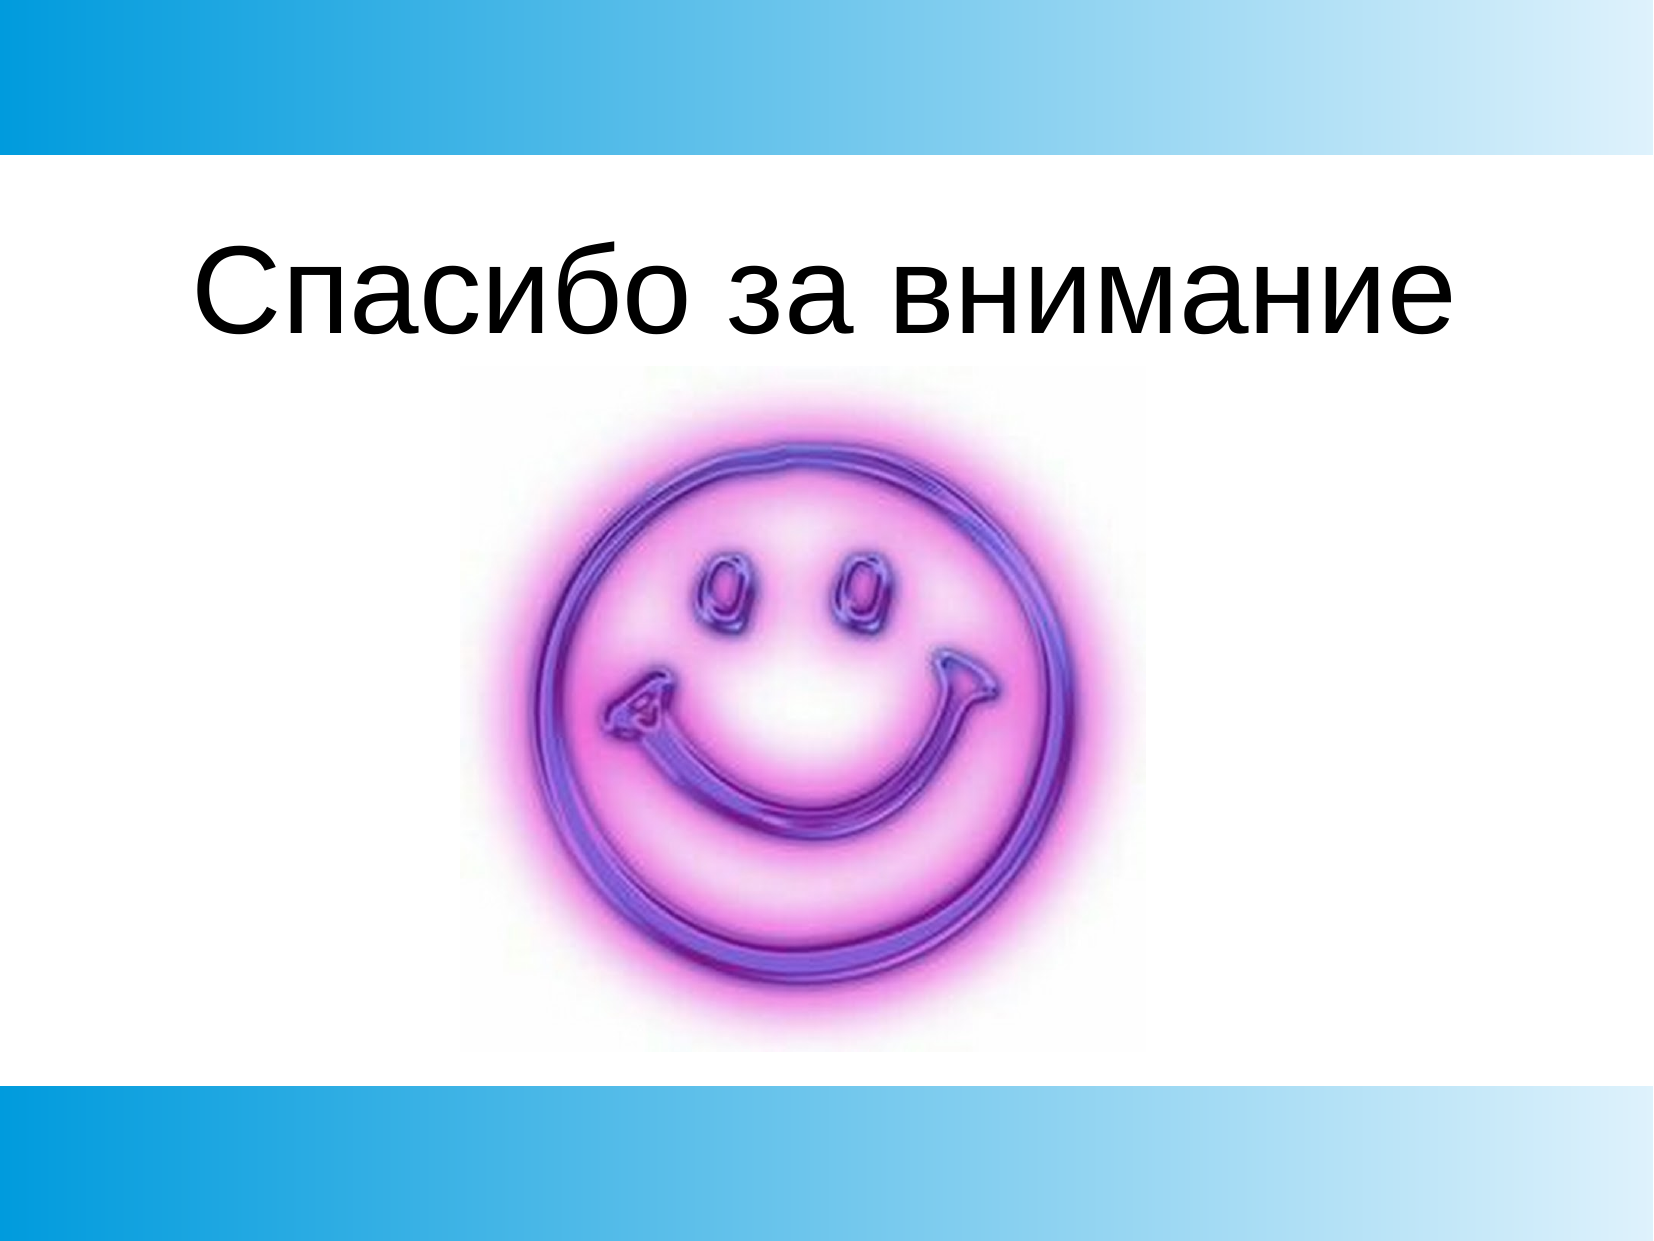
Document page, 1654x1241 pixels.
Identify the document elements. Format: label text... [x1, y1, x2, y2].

text_box Спасибо за внимание [177, 212, 1473, 368]
picture [460, 366, 1146, 1052]
